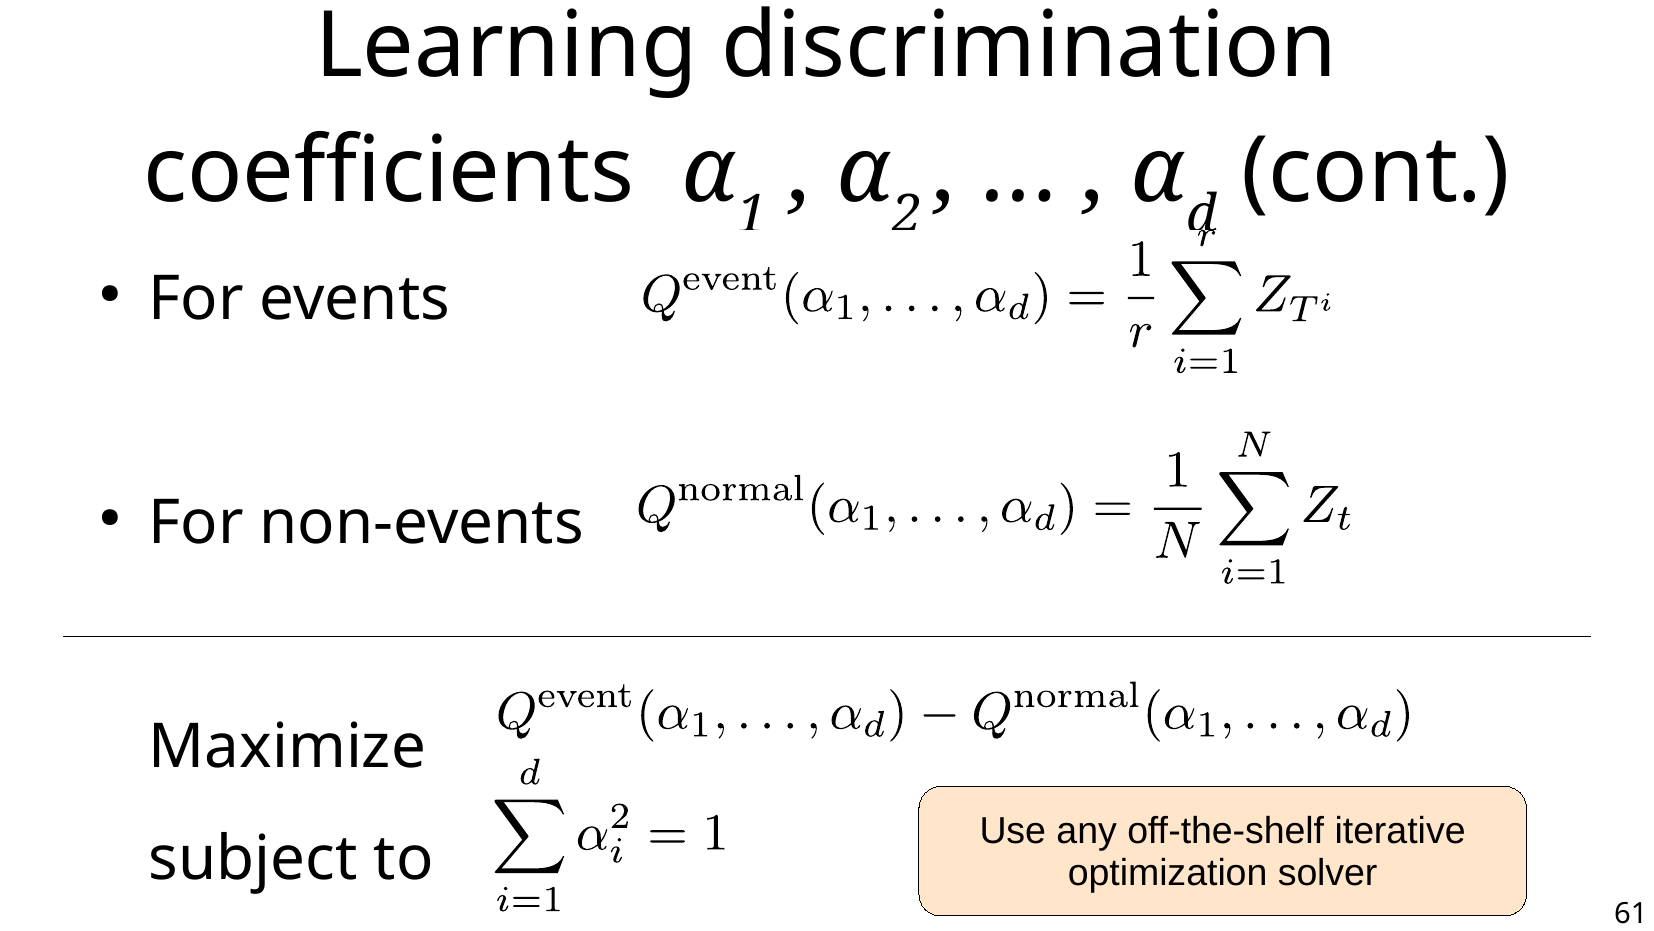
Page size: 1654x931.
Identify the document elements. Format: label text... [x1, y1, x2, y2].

text_box Use any off-the-shelf iterative optimization solver [918, 786, 1527, 916]
text_box [640, 229, 1333, 374]
text_box [635, 431, 1353, 584]
text_box [495, 681, 1415, 742]
list For events For non-events Maximize subject to [82, 253, 1571, 636]
title Learning discrimination coefficients α1 , α2 , … , αd (cont.) [82, 0, 1571, 228]
text_box [491, 758, 729, 912]
list For events For non-events Maximize subject to [82, 637, 1571, 905]
